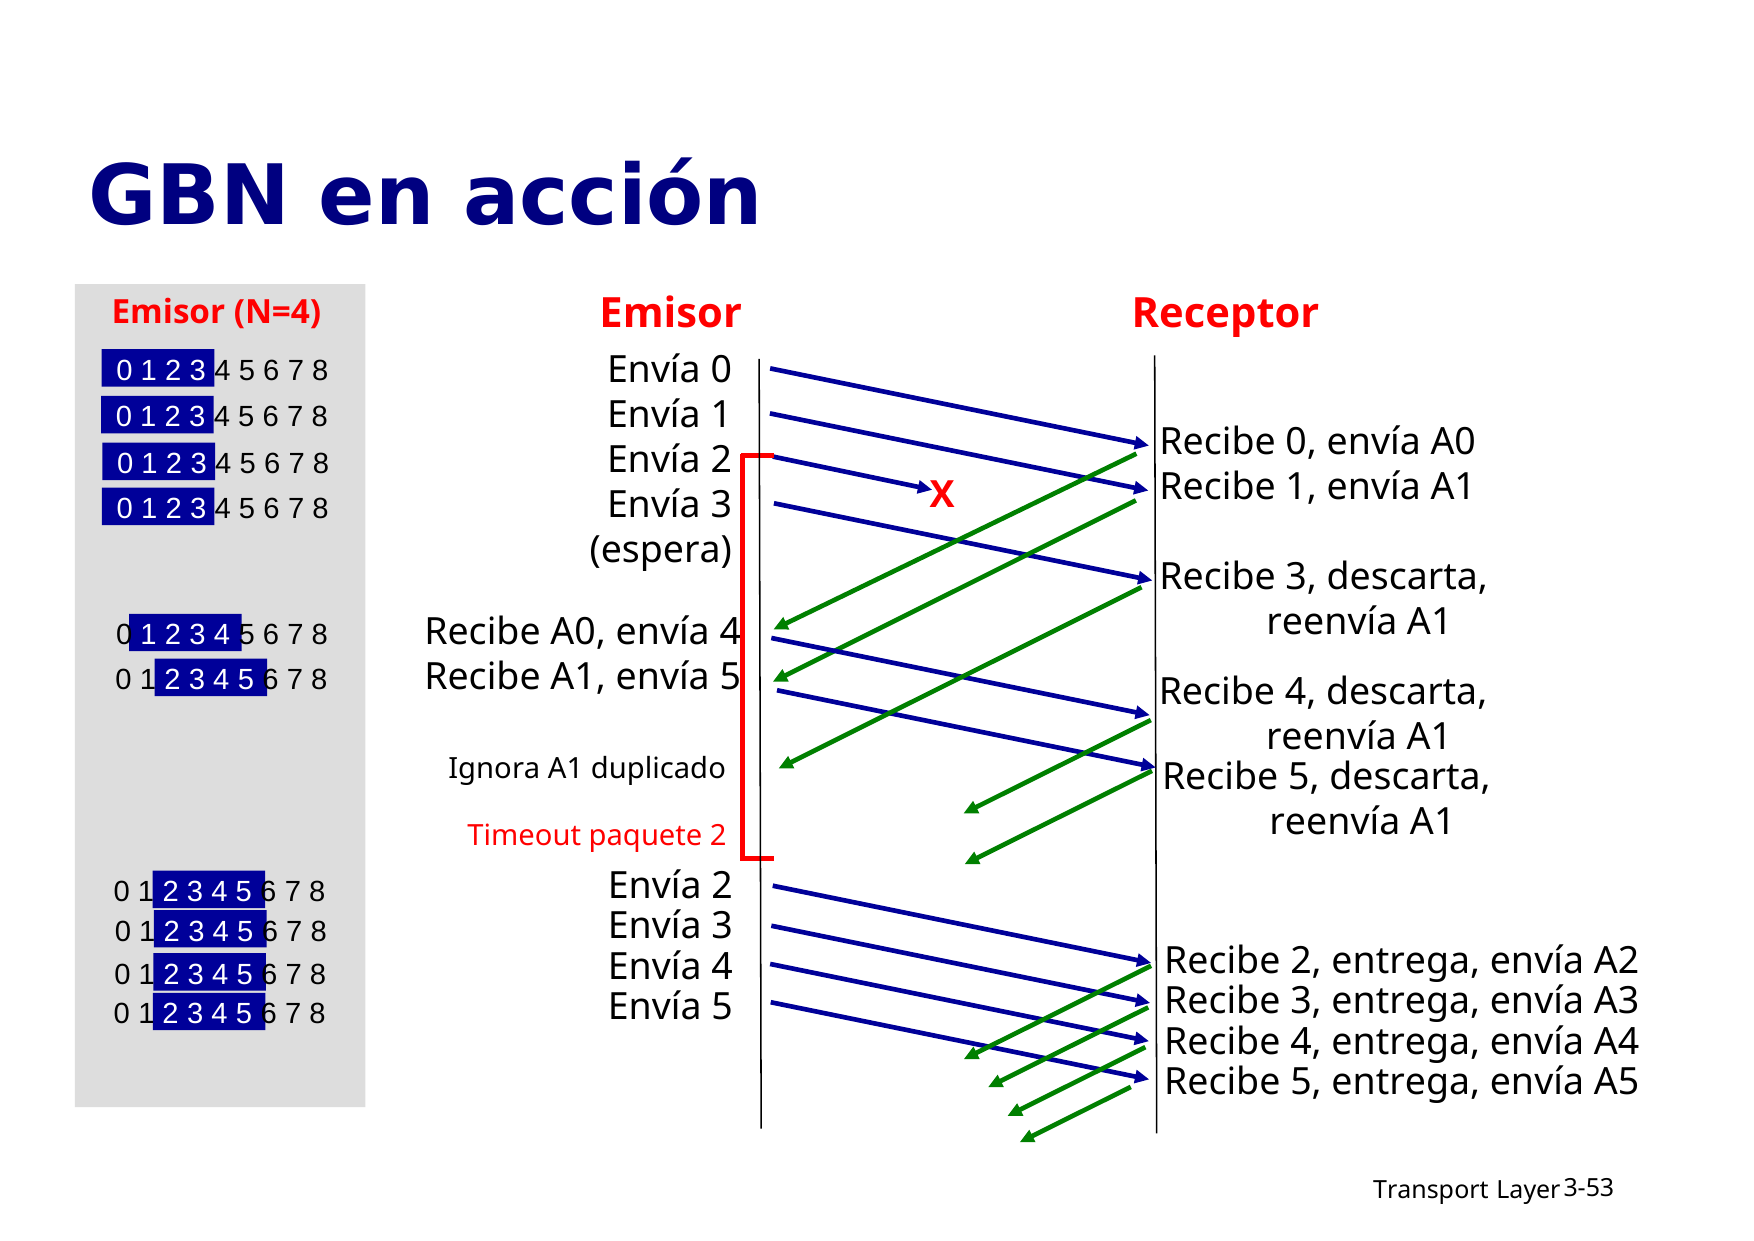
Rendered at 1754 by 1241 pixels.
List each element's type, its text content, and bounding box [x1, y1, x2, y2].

text_box Ignora A1 duplicado [433, 741, 742, 792]
text_box Timeout paquete 2 [452, 817, 740, 859]
text_box Recibe A0, envía 4 Recibe A1, envía 5 [409, 599, 740, 706]
text_box 0 1 2 3 4 5 6 7 8 [100, 904, 351, 955]
text_box 0 1 2 3 4 5 6 7 8 [101, 481, 352, 533]
text_box Envía 2 Envía 3 Envía 4 Envía 5 [592, 858, 748, 1036]
text_box Transport Layer [1056, 1161, 1576, 1209]
text_box X [914, 462, 970, 524]
text_box 0 1 2 3 4 5 6 7 8 [98, 986, 350, 1038]
text_box Recibe 0, envía A0 Recibe 1, envía A1 Recibe 3, descarta, reenvía A1 [1144, 409, 1513, 650]
text_box 0 1 2 3 4 5 6 7 8 [101, 607, 352, 659]
text_box 3-<number> [1548, 1164, 1670, 1210]
text_box Recibe 5, descarta, reenvía A1 [1147, 744, 1516, 850]
text_box Recibe 4, descarta, reenvía A1 [1143, 658, 1513, 765]
text_box Emisor (N=4) [96, 298, 337, 339]
text_box 0 1 2 3 4 5 6 7 8 [98, 864, 349, 916]
text_box Recibe A0, envía 4 Recibe A1, envía 5 [745, 599, 757, 706]
text_box Receptor [1116, 298, 1335, 344]
title GBN en acción [88, 95, 1654, 298]
text_box 0 1 2 3 4 5 6 7 8 [100, 390, 352, 441]
text_box Recibe 2, entrega, envía A2 Recibe 3, entrega, envía A3 Recibe 4, entrega, envía A4 Recibe 5, entrega, envía A5 [1149, 933, 1655, 1111]
text_box [74, 284, 366, 1108]
text_box 0 1 2 3 4 5 6 7 8 [102, 436, 353, 488]
text_box Envía 0 Envía 1 Envía 2 Envía 3 (espera) [574, 337, 747, 578]
text_box 0 1 2 3 4 5 6 7 8 [101, 343, 352, 390]
text_box 0 1 2 3 4 5 6 7 8 [100, 652, 351, 704]
text_box Emisor [584, 298, 758, 344]
text_box 0 1 2 3 4 5 6 7 8 [99, 947, 350, 986]
